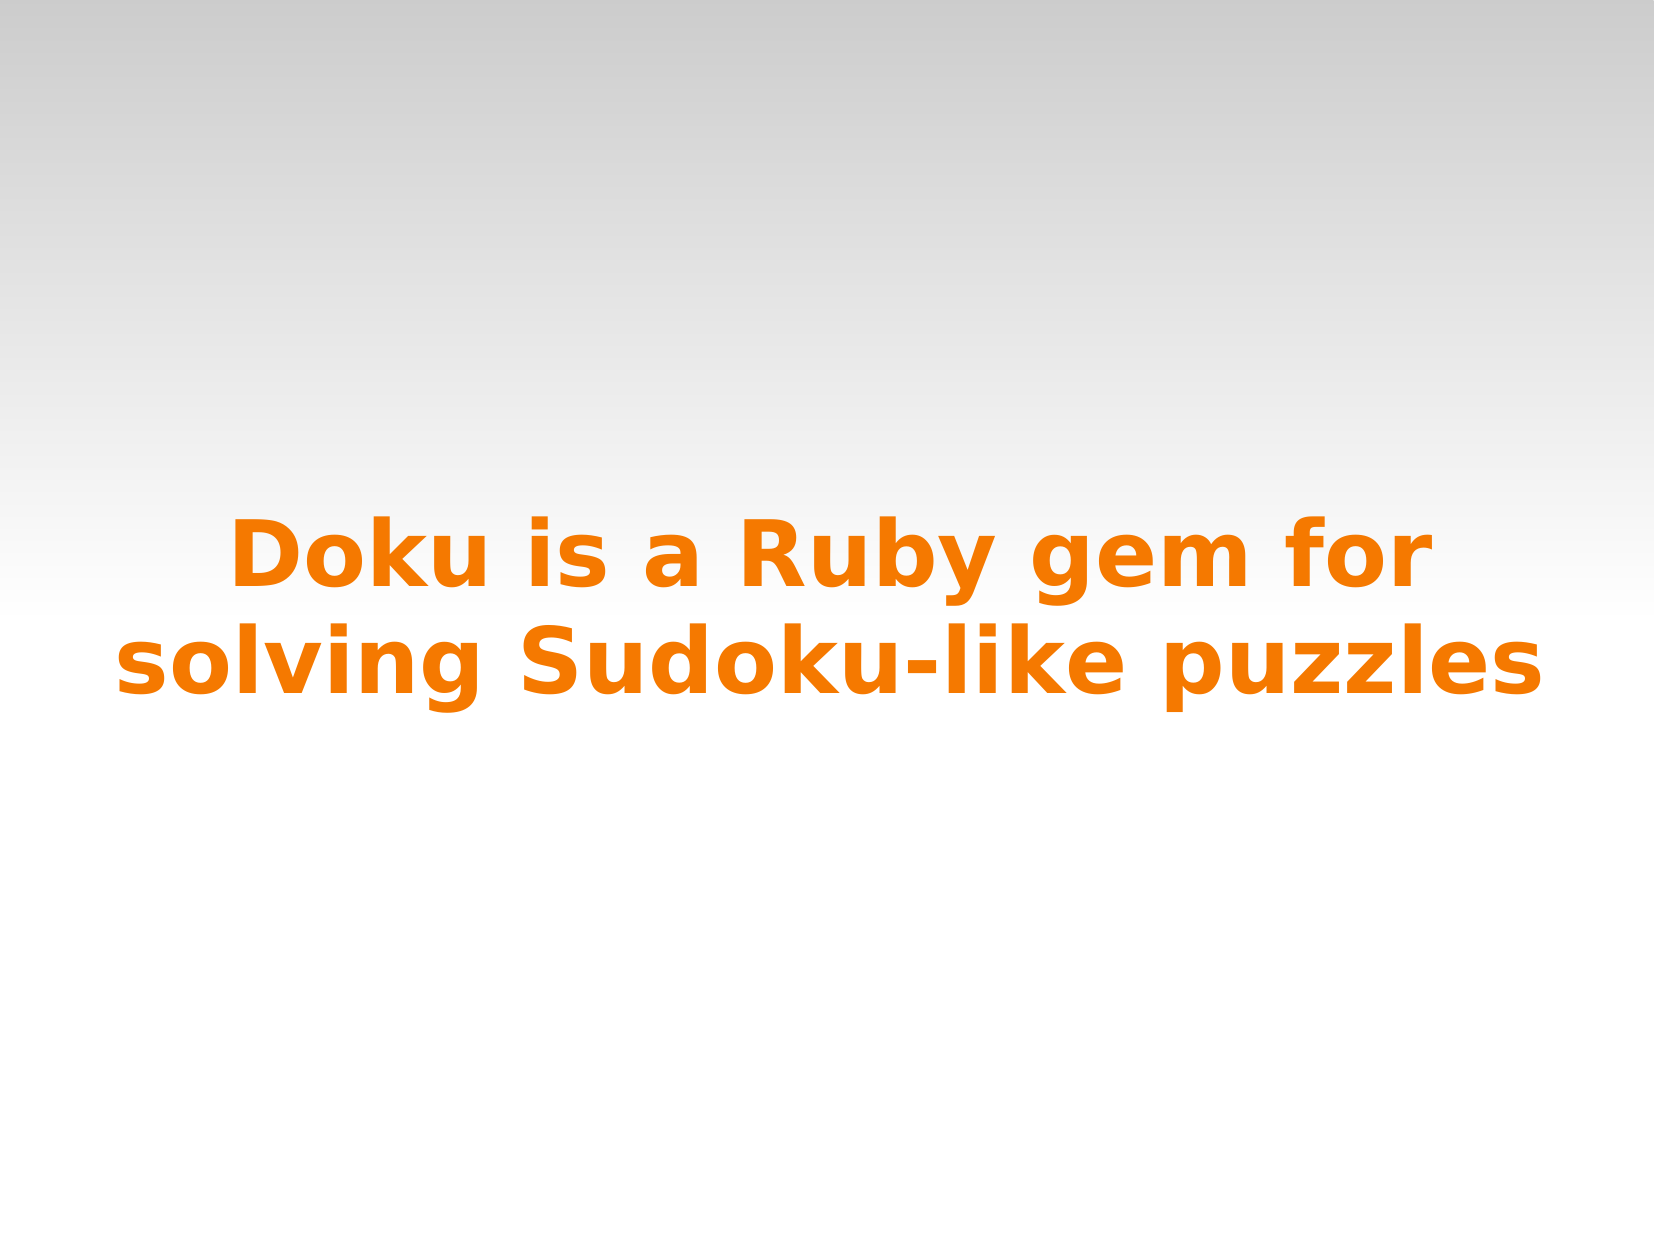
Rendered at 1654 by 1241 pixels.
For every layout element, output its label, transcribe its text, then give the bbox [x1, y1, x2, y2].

title Doku is a Ruby gem for solving Sudoku-like puzzles [86, 501, 1576, 716]
